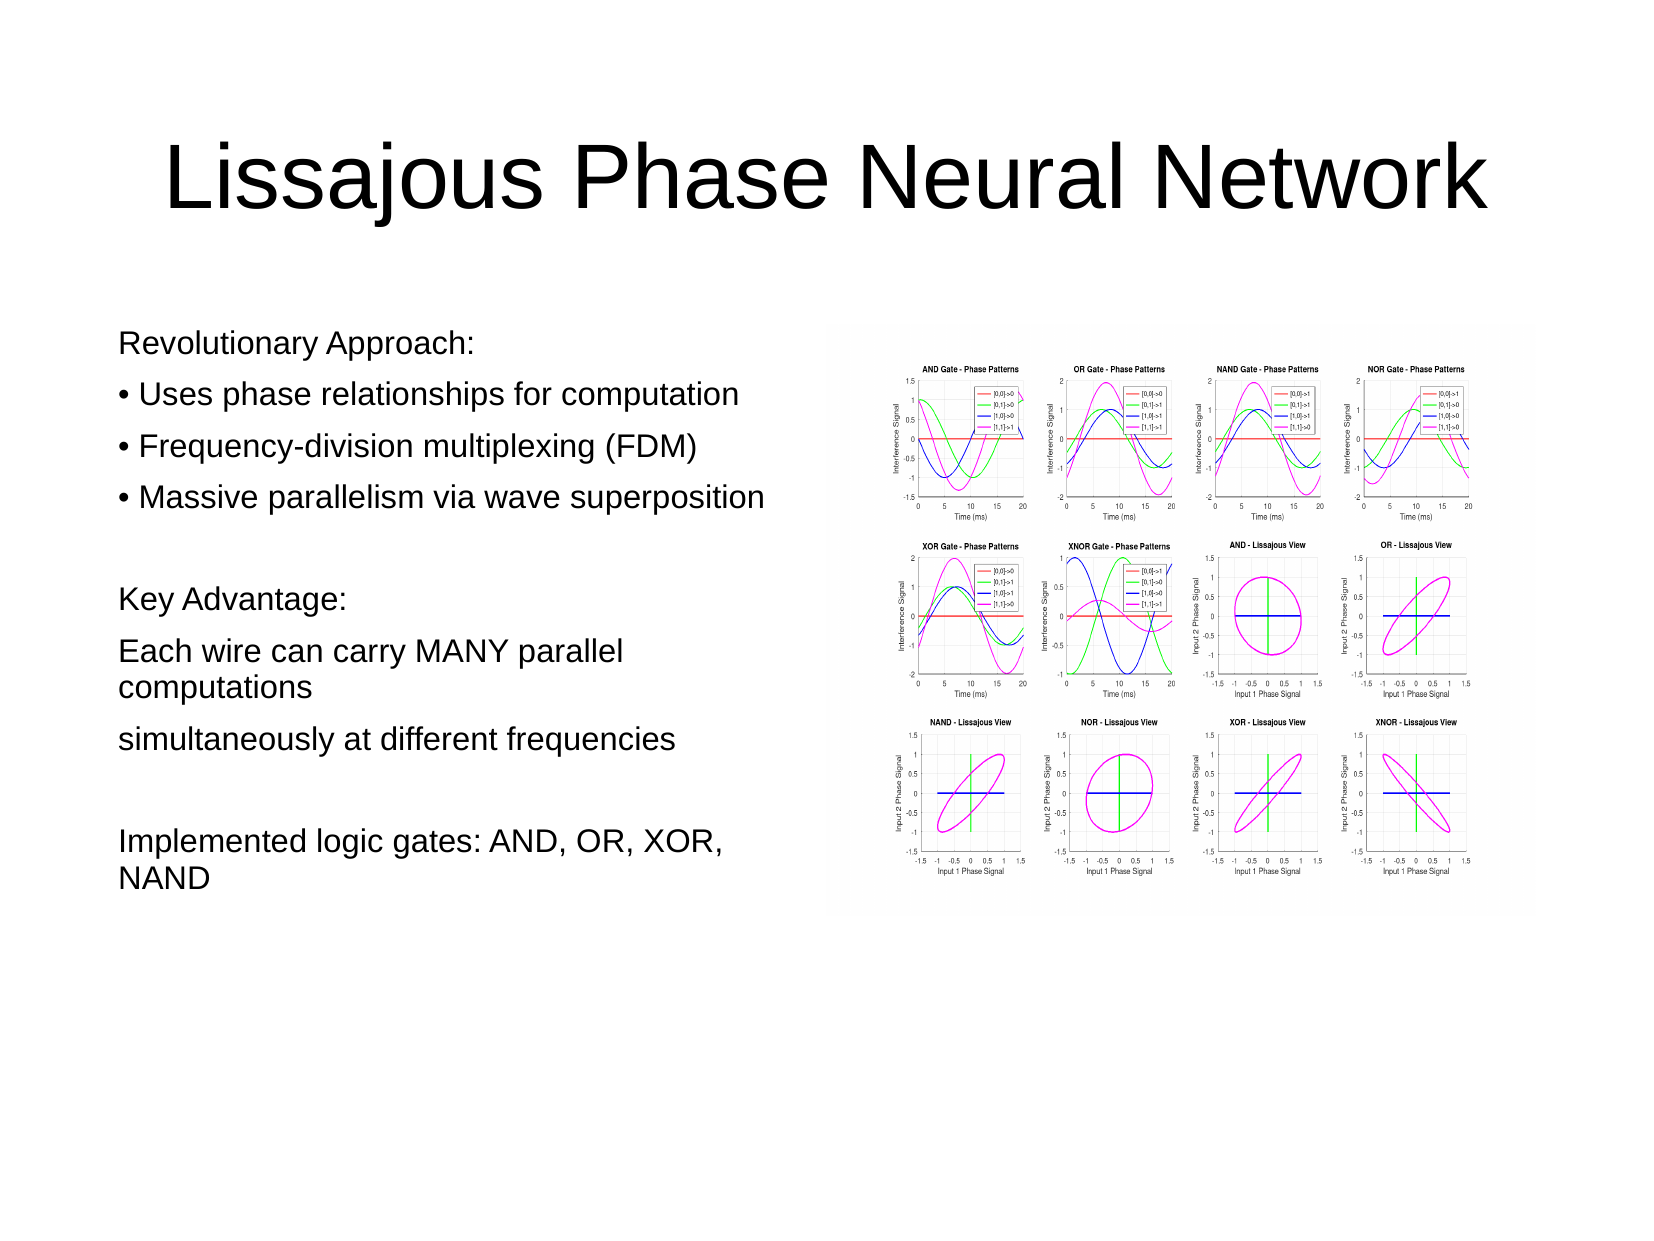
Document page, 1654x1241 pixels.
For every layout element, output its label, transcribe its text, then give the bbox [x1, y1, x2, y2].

picture [826, 324, 1536, 916]
list Revolutionary Approach: • Uses phase relationships for computation • Frequency-division multiplexing (FDM) • Massive parallelism via wave superposition Key Advantage: Each wire can carry MANY parallel computations simultaneously at different frequencies Implemented logic gates: AND, OR, XOR, NAND [118, 324, 768, 916]
title Lissajous Phase Neural Network [118, 88, 1536, 266]
